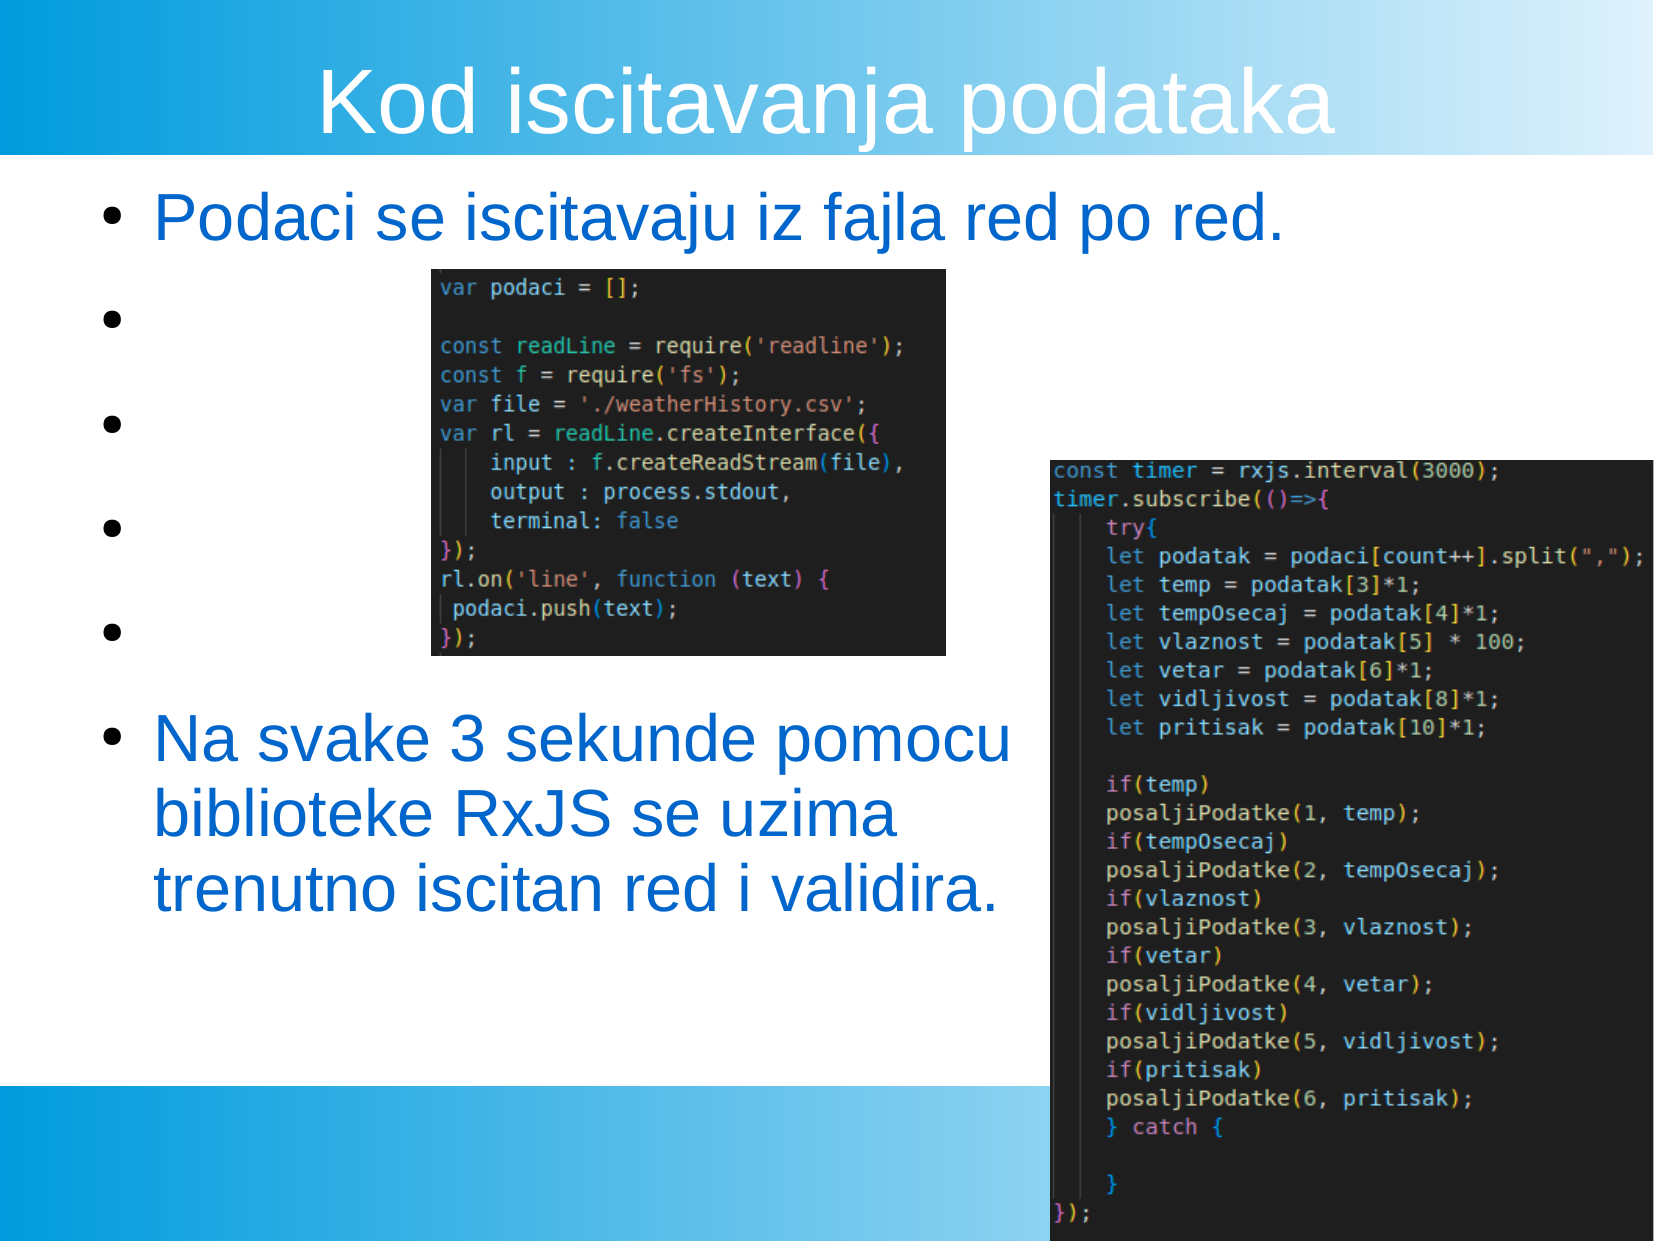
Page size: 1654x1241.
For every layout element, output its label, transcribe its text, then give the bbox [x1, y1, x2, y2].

title Kod iscitavanja podataka [82, 49, 1571, 155]
picture [1050, 460, 1654, 1241]
picture [431, 269, 946, 656]
list Podaci se iscitavaju iz fajla red po red. Na svake 3 sekunde pomocu biblioteke RxJS se uzima trenutno iscitan red i validira. [82, 180, 1571, 1010]
